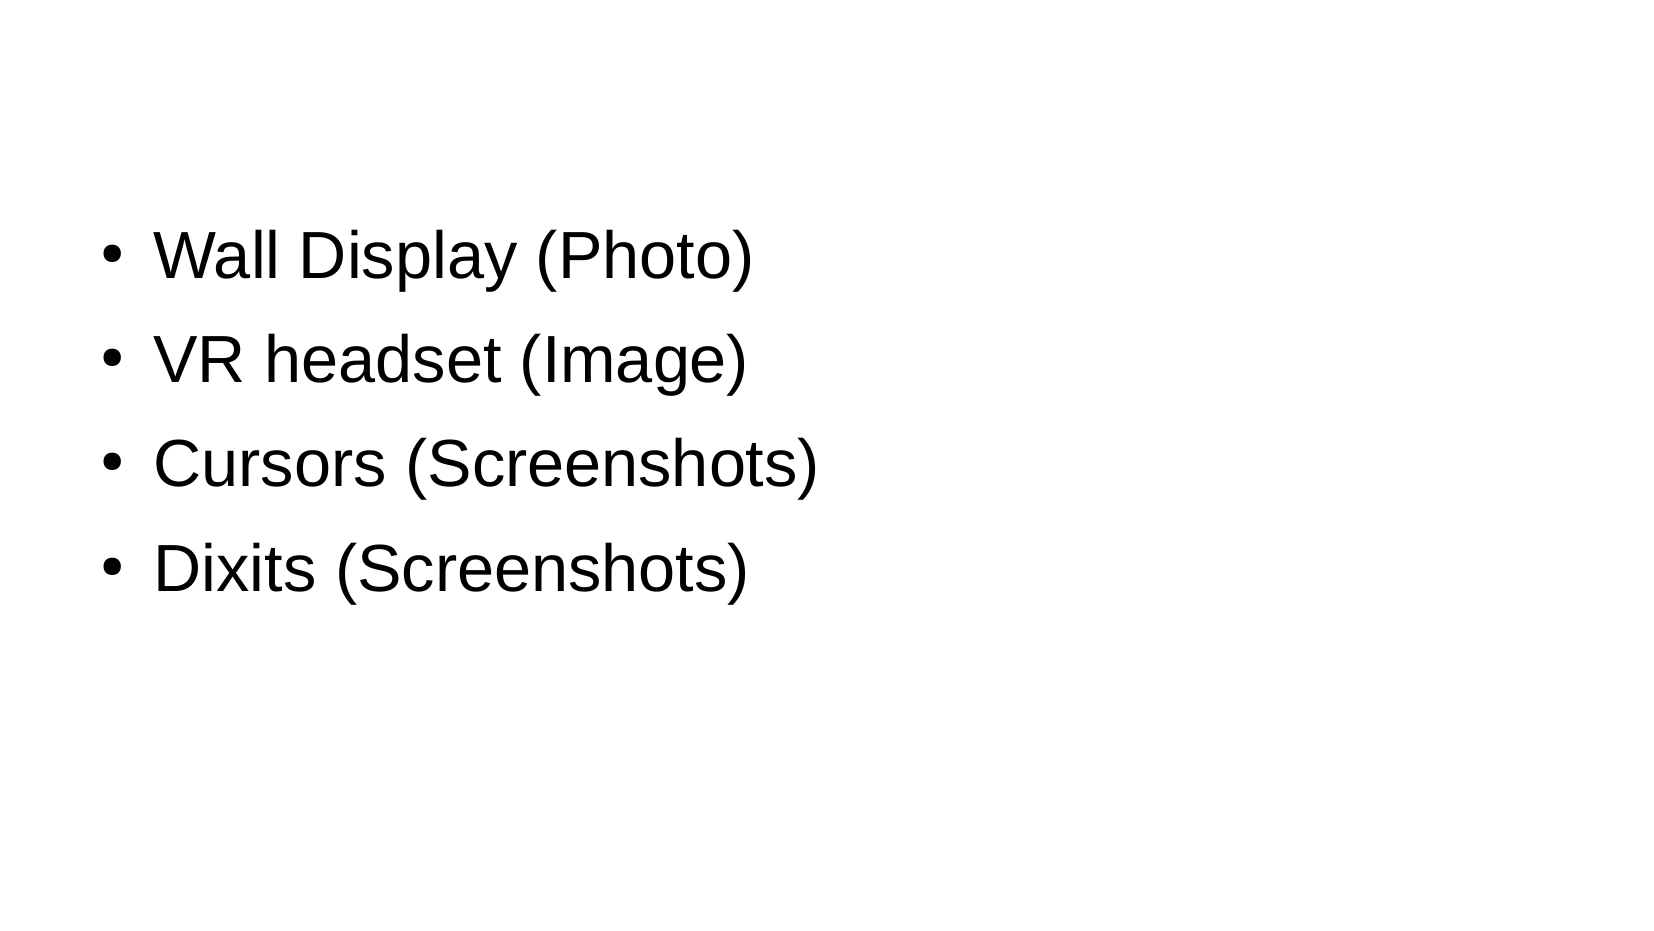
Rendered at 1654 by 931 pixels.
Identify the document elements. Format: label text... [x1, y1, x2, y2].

list Wall Display (Photo) VR headset (Image) Cursors (Screenshots) Dixits (Screenshots) [82, 217, 1571, 758]
